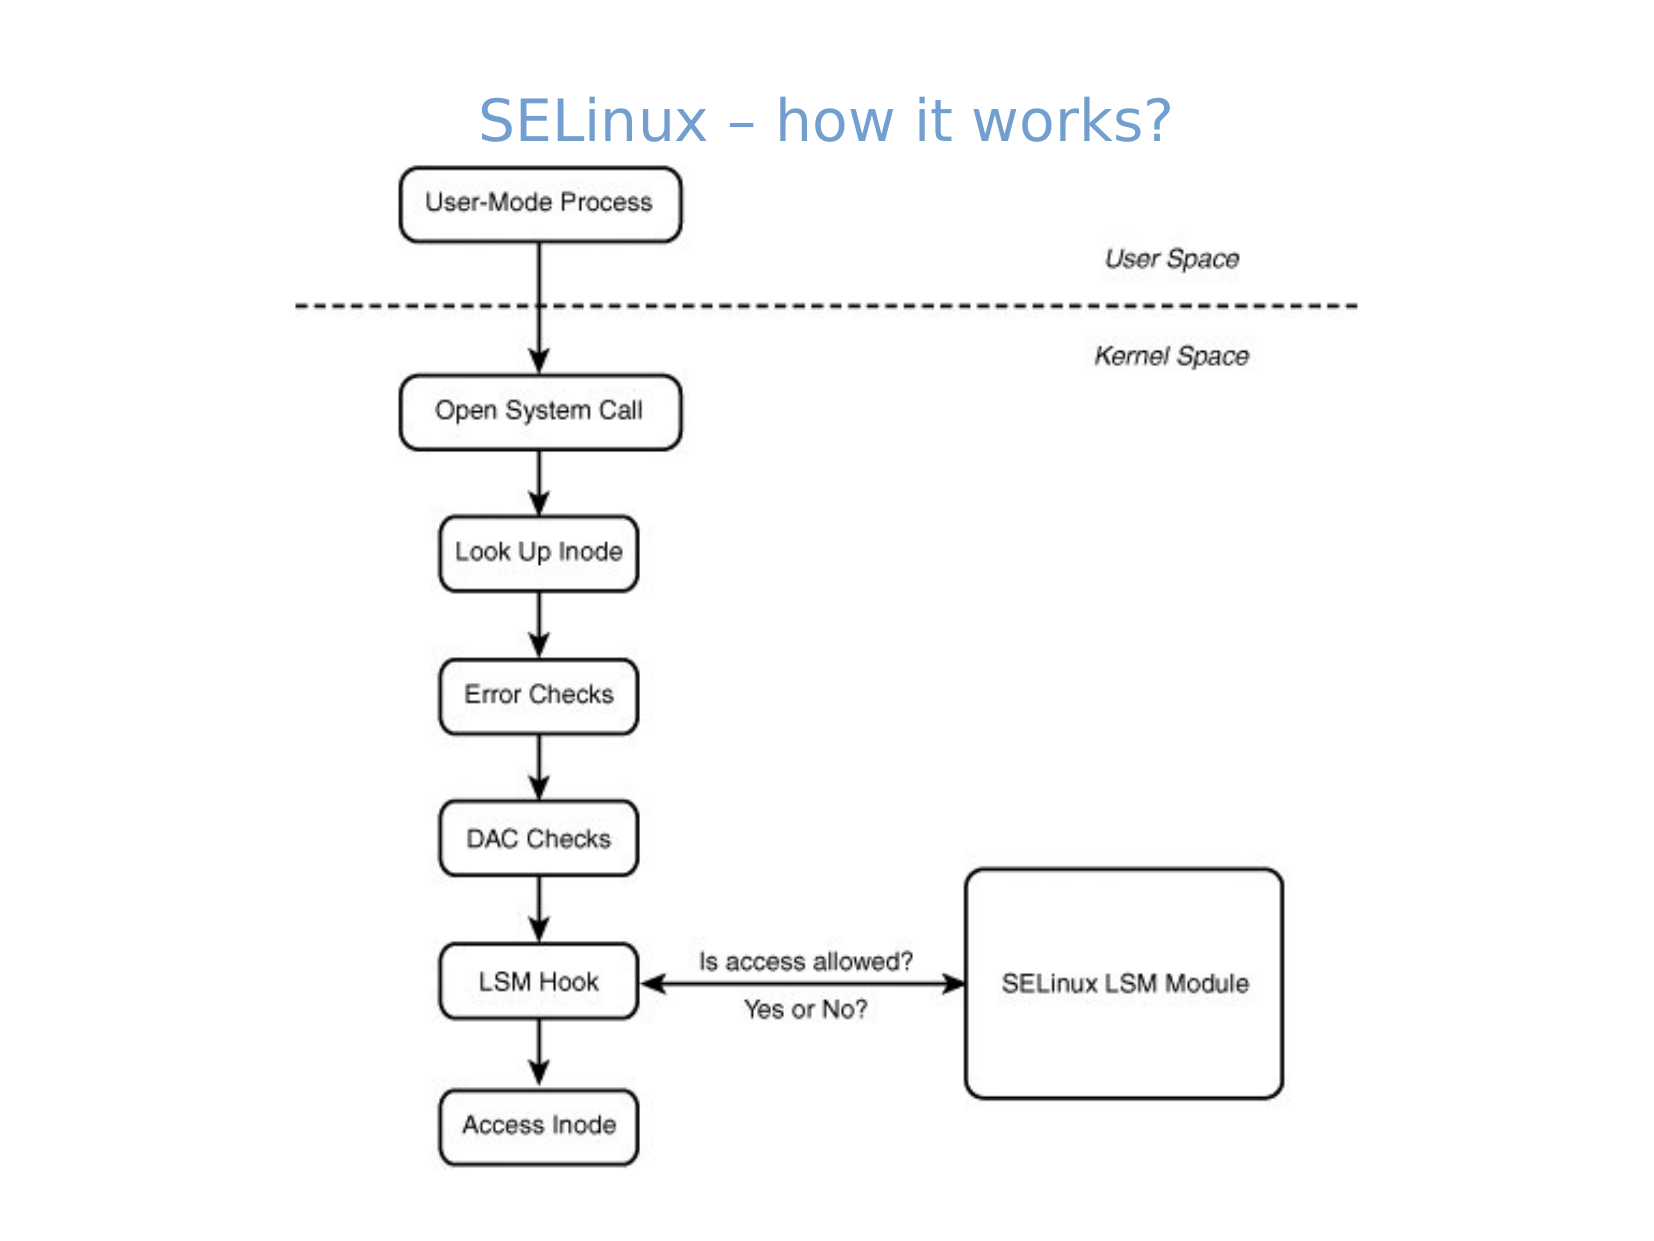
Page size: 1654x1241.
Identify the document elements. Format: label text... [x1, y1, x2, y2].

picture [294, 164, 1360, 1170]
text_box SELinux – how it works? [463, 79, 1190, 163]
